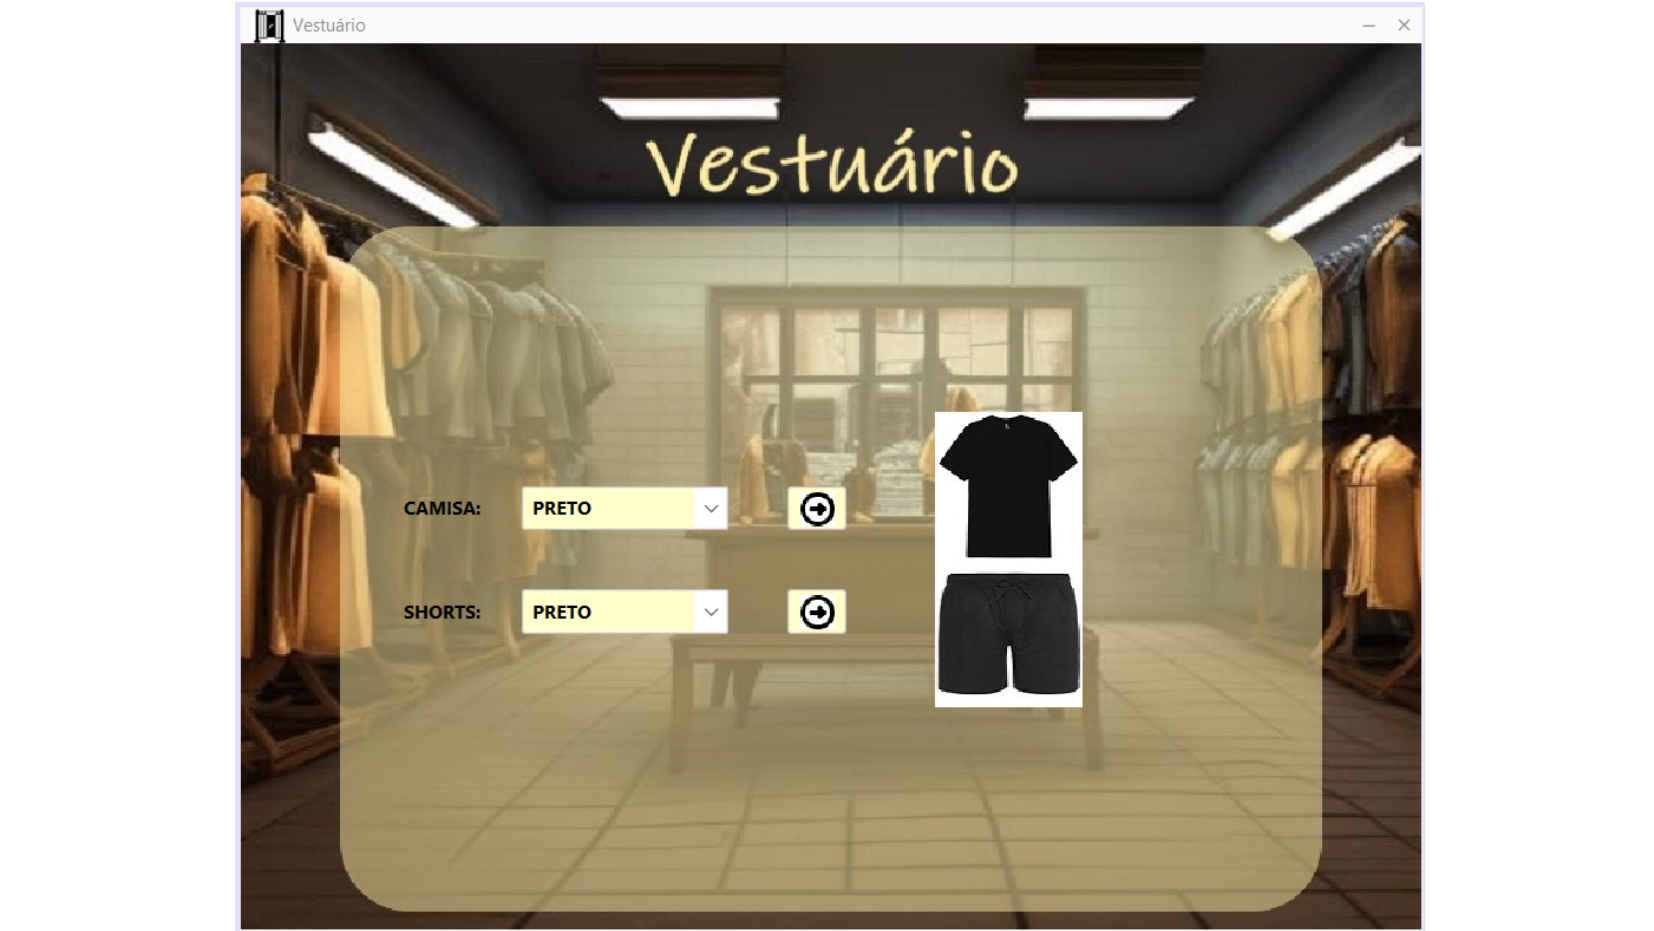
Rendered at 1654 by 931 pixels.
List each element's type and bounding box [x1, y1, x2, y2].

picture [235, 2, 1425, 931]
